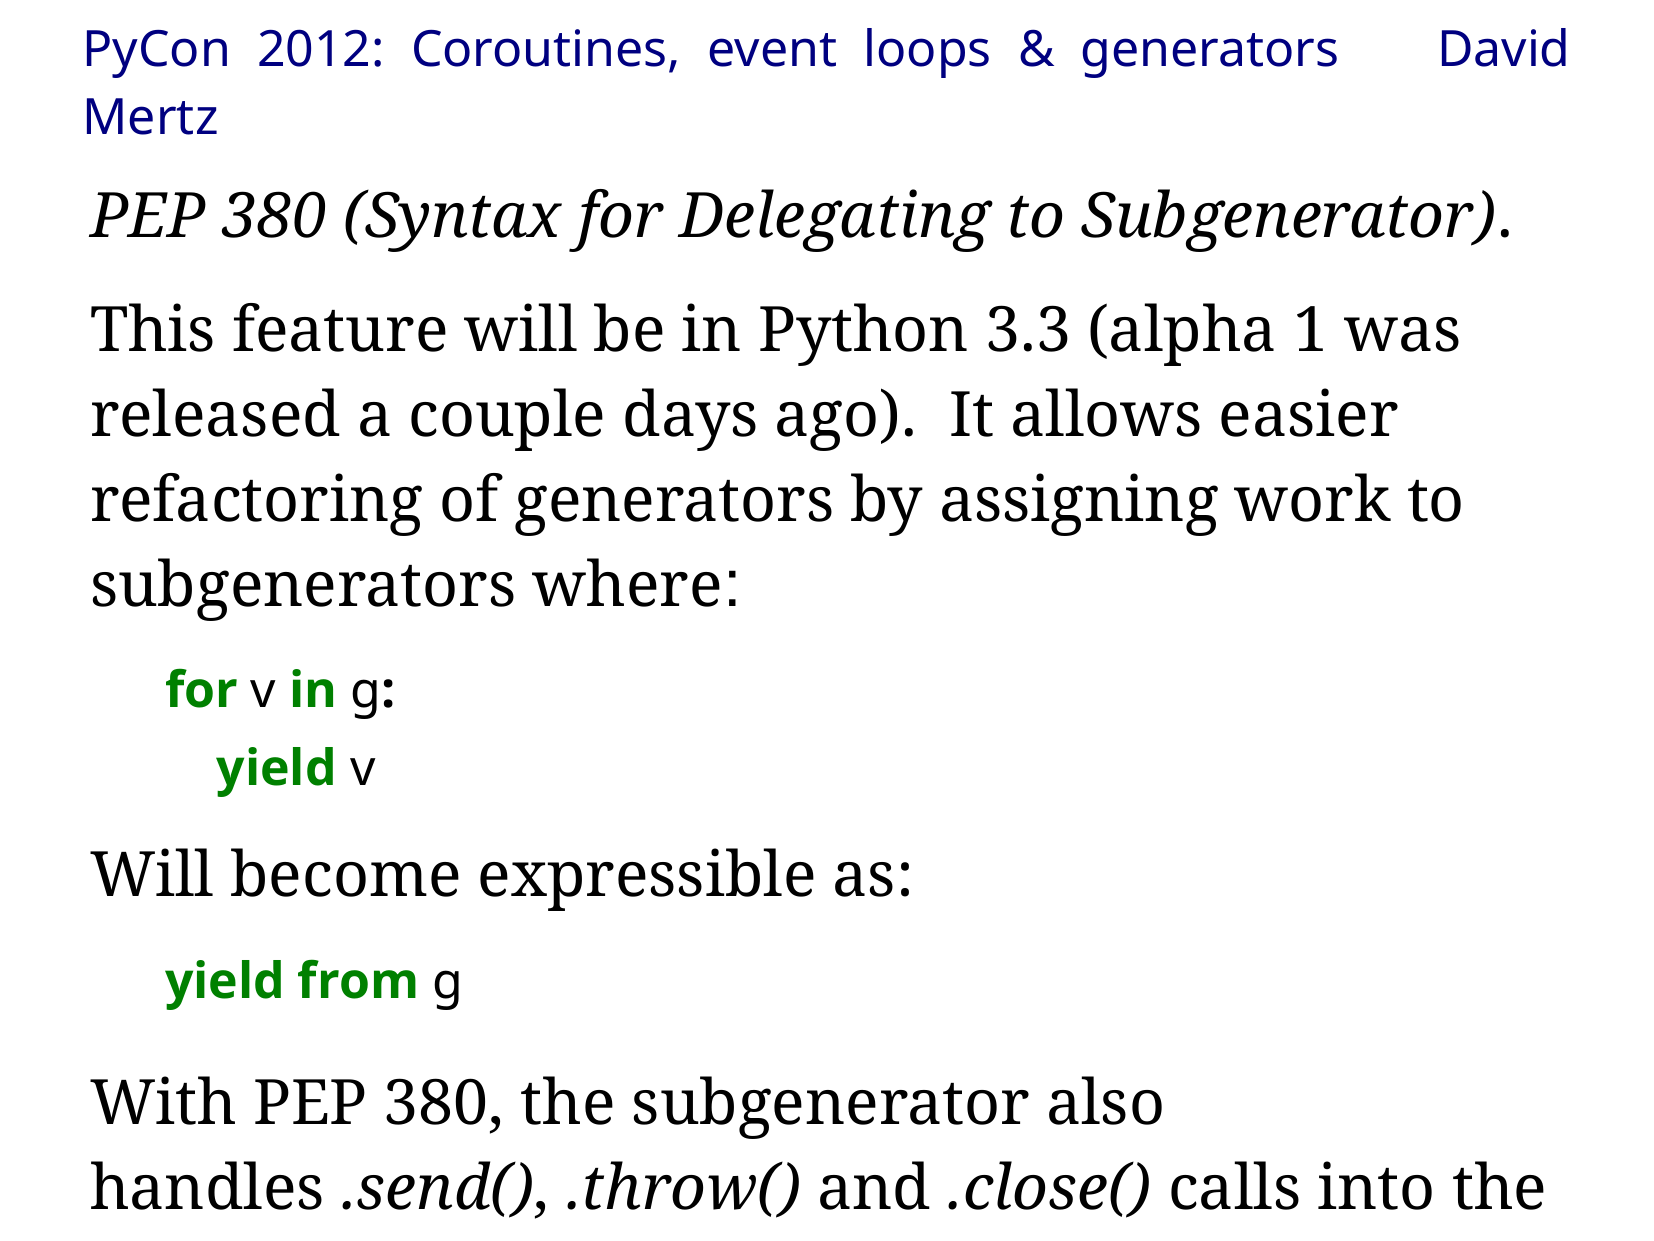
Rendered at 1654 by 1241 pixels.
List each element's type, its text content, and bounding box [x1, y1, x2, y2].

list PEP 380 (Syntax for Delegating to Subgenerator). This feature will be in Python 3.3 (alpha 1 was released a couple days ago). It allows easier refactoring of generators by assigning work to subgenerators where: for v in g: yield v Will become expressible as: yield from g With PEP 380, the subgenerator also handles .send(), .throw() and .close() calls into the outside generator without extra scaffolding. [89, 170, 1602, 1114]
title PyCon 2012: Coroutines, event loops & generators David Mertz [82, 49, 1571, 113]
